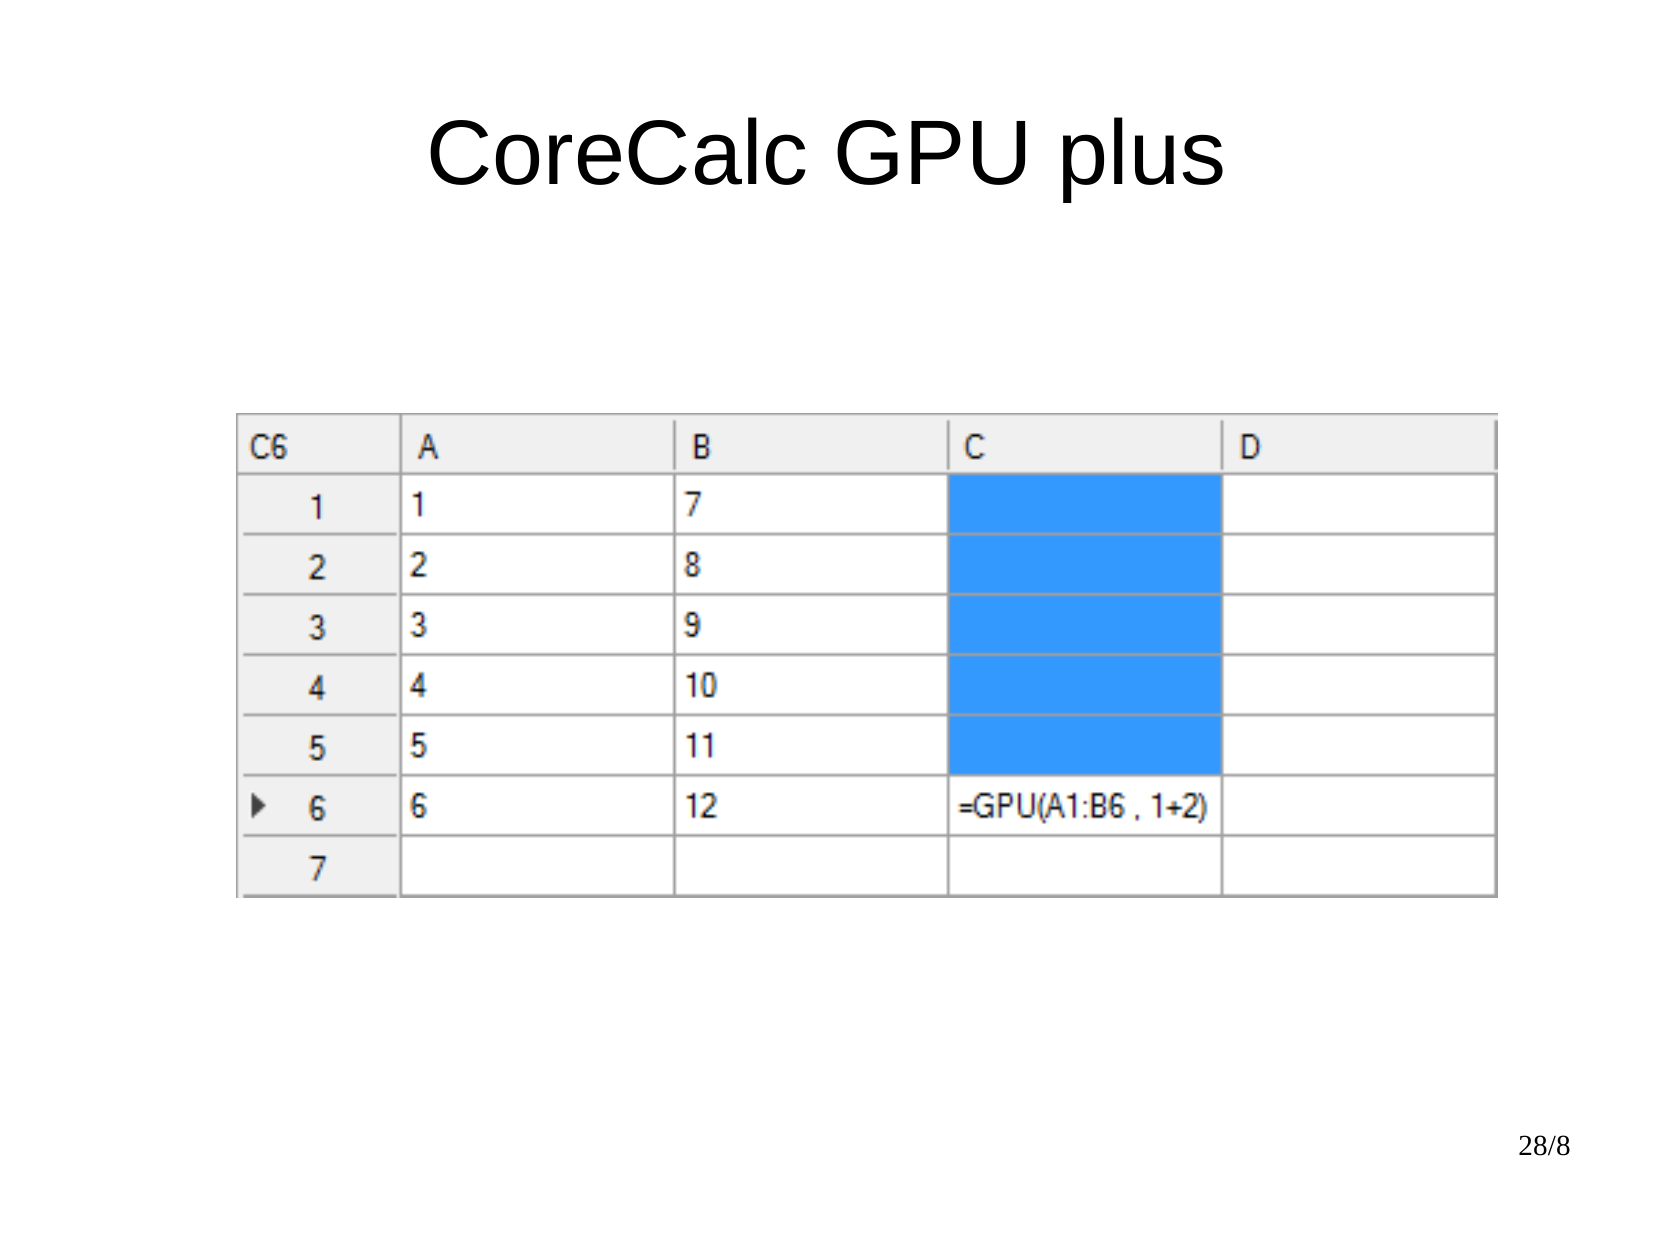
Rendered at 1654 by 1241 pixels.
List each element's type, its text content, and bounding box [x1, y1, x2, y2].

picture [236, 413, 1498, 898]
title CoreCalc GPU plus [82, 49, 1571, 257]
